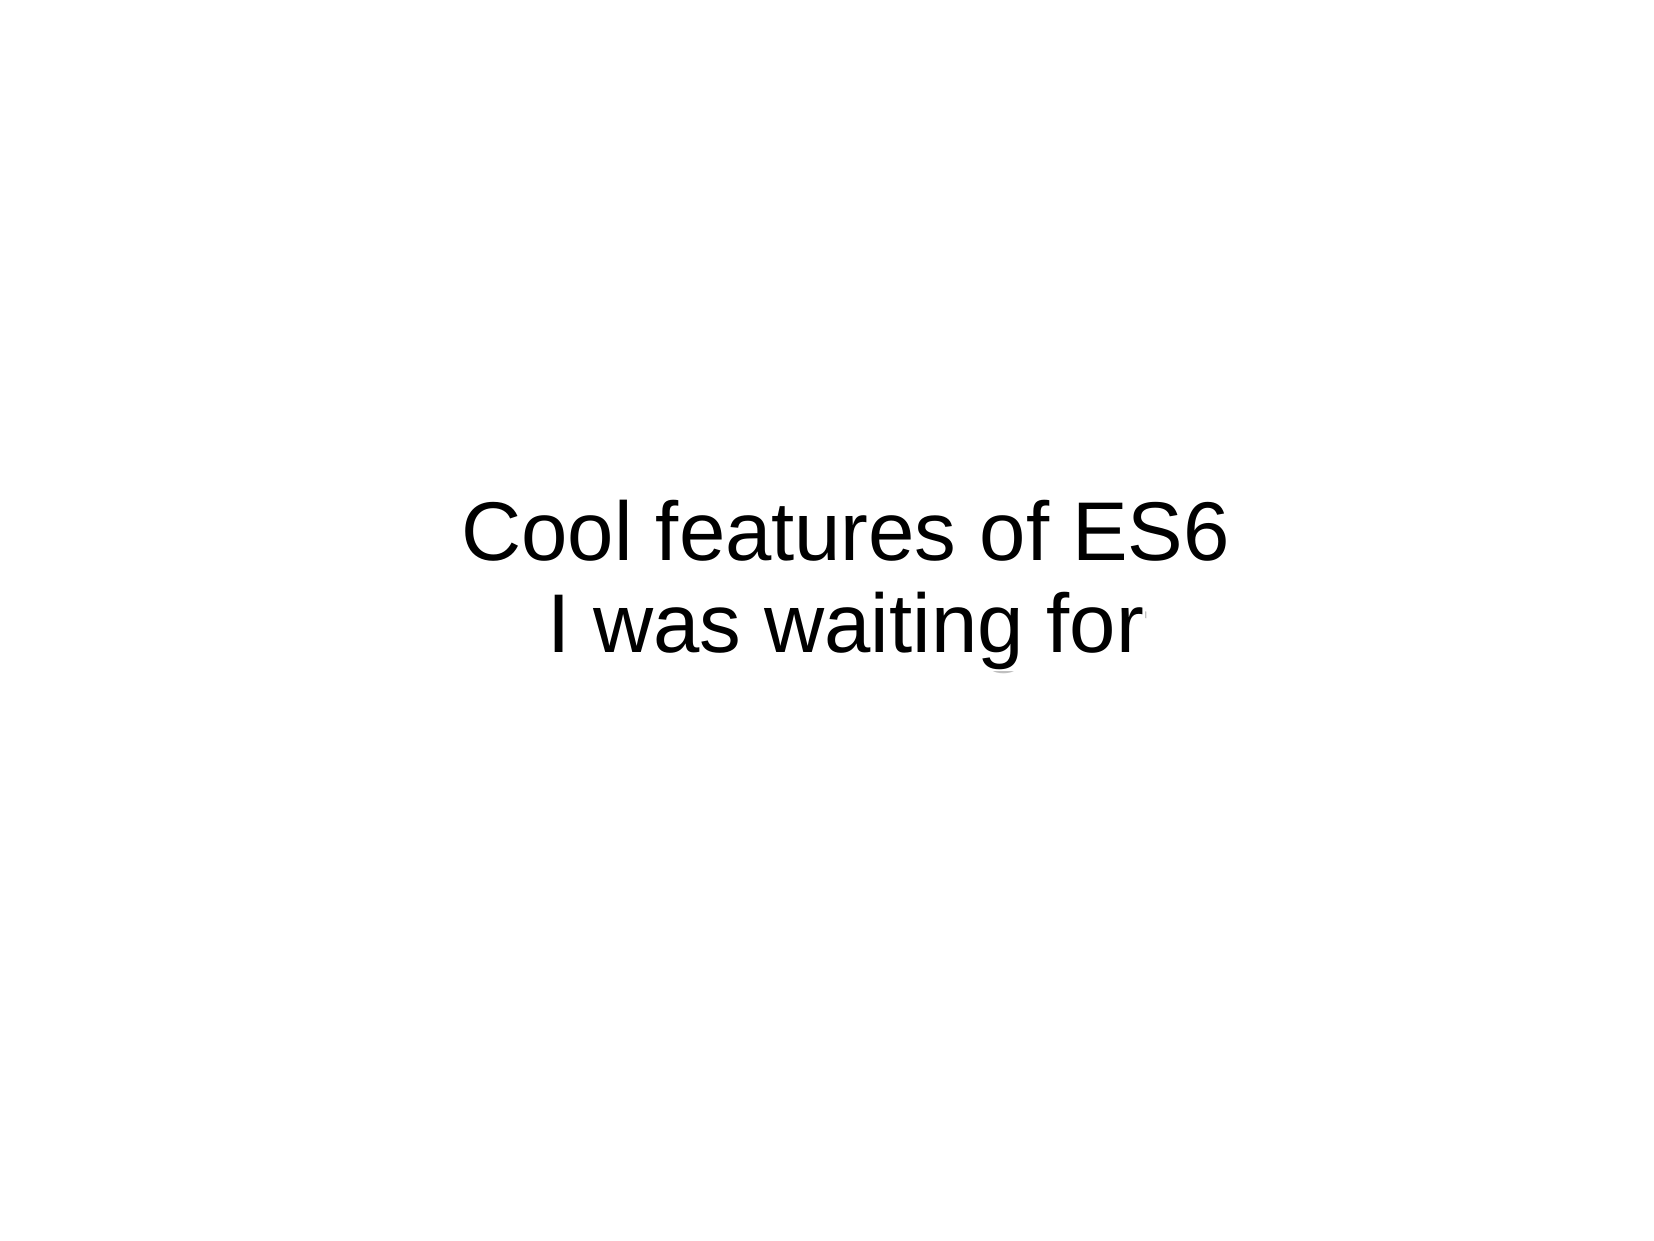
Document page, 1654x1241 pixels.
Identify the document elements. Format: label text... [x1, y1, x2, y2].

subtitle Cool features of ES6 I was waiting for [101, 135, 1591, 1096]
